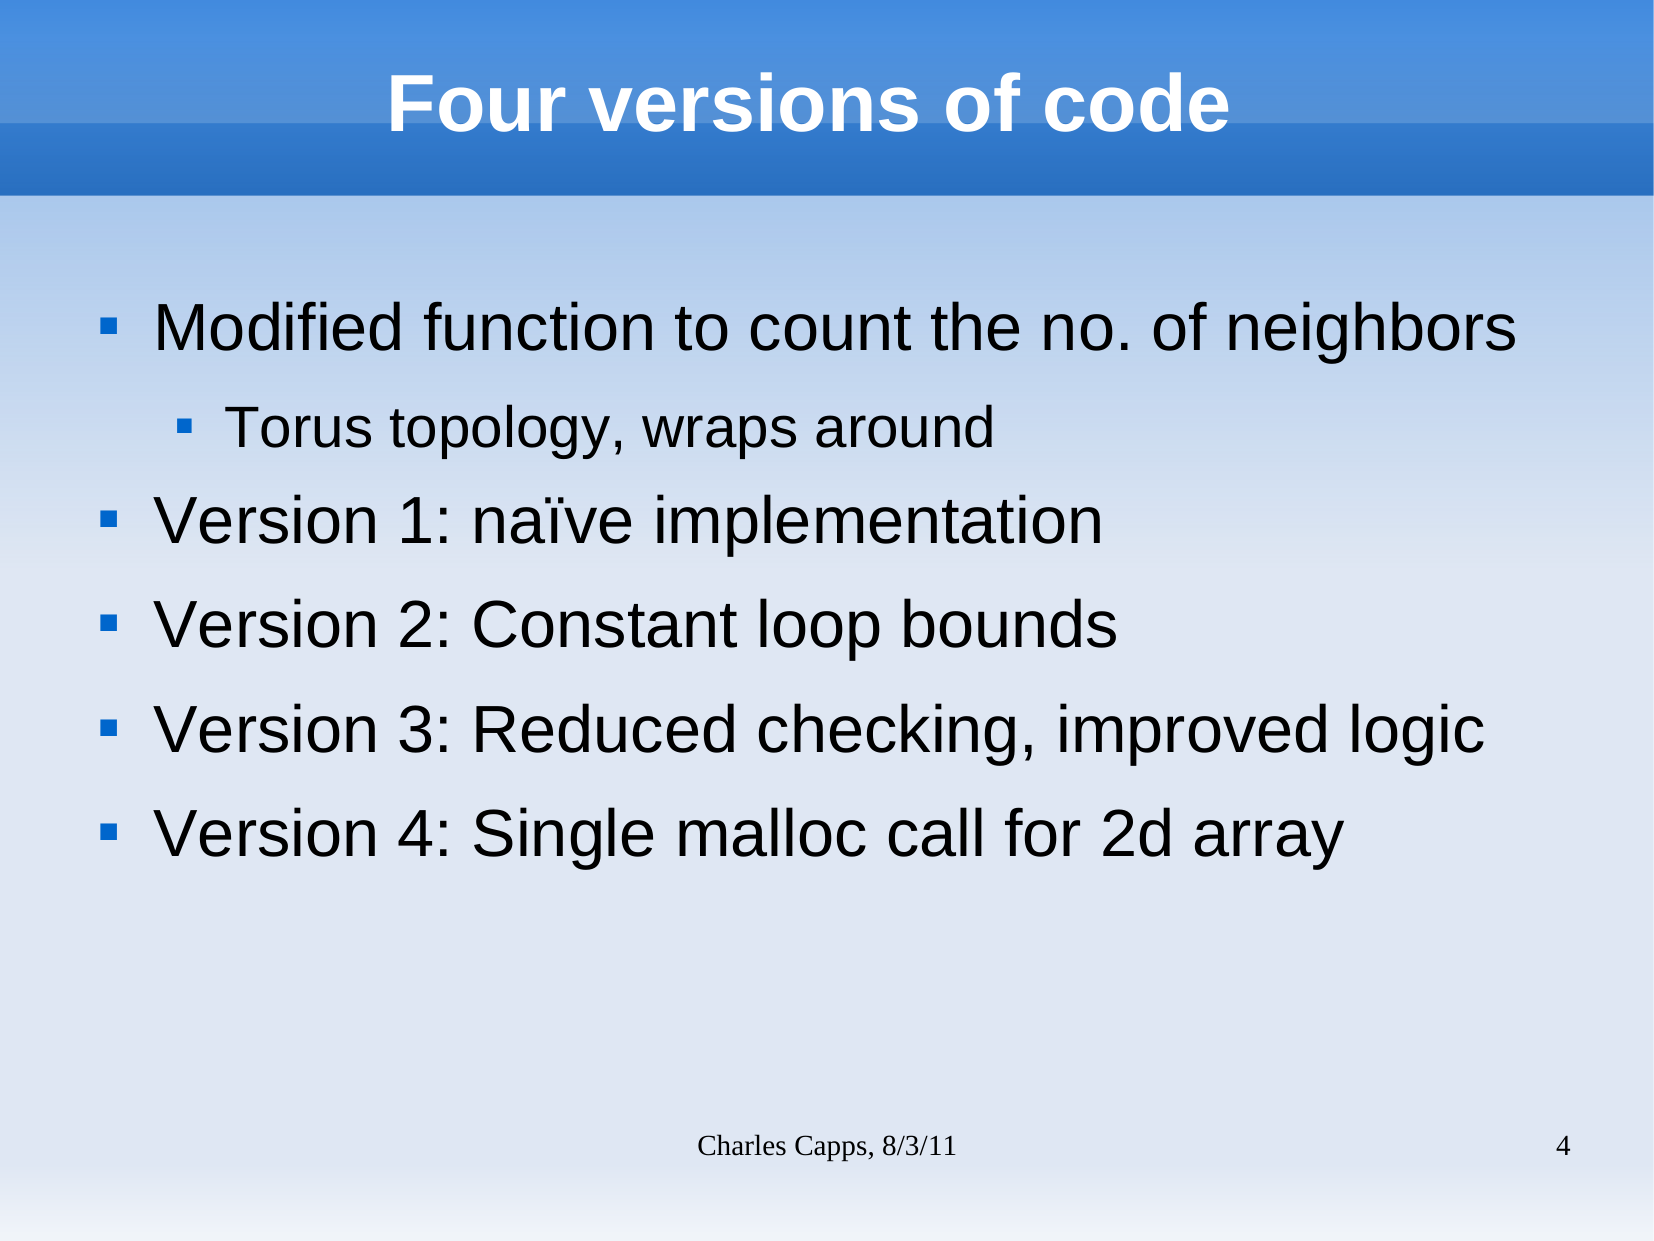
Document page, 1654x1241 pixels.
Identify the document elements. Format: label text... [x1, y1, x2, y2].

list Modified function to count the no. of neighbors Torus topology, wraps around Version 1: naïve implementation Version 2: Constant loop bounds Version 3: Reduced checking, improved logic Version 4: Single malloc call for 2d array [82, 290, 1571, 1109]
title Four versions of code [76, 0, 1565, 208]
picture [0, 0, 1654, 1241]
